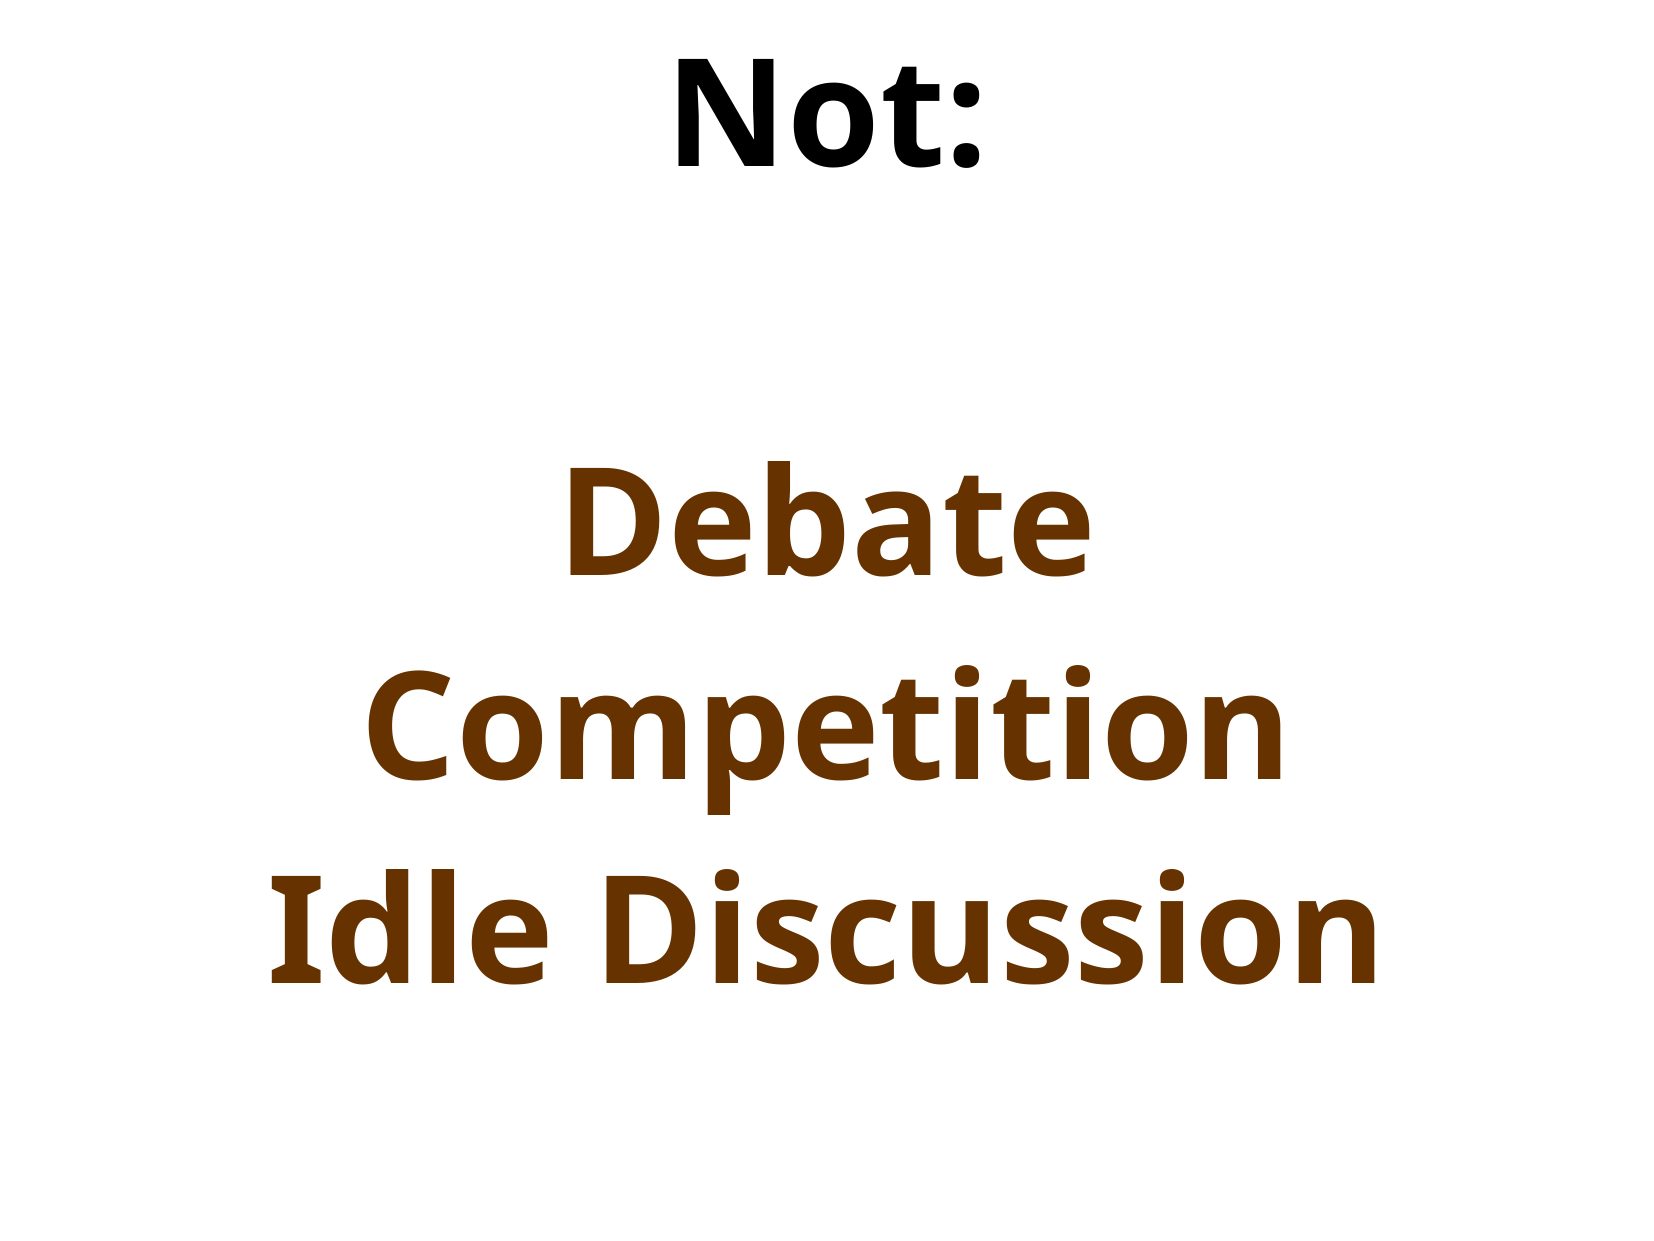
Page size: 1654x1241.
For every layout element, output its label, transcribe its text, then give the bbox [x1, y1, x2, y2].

title Not: Debate Competition Idle Discussion [59, 57, 1595, 1182]
